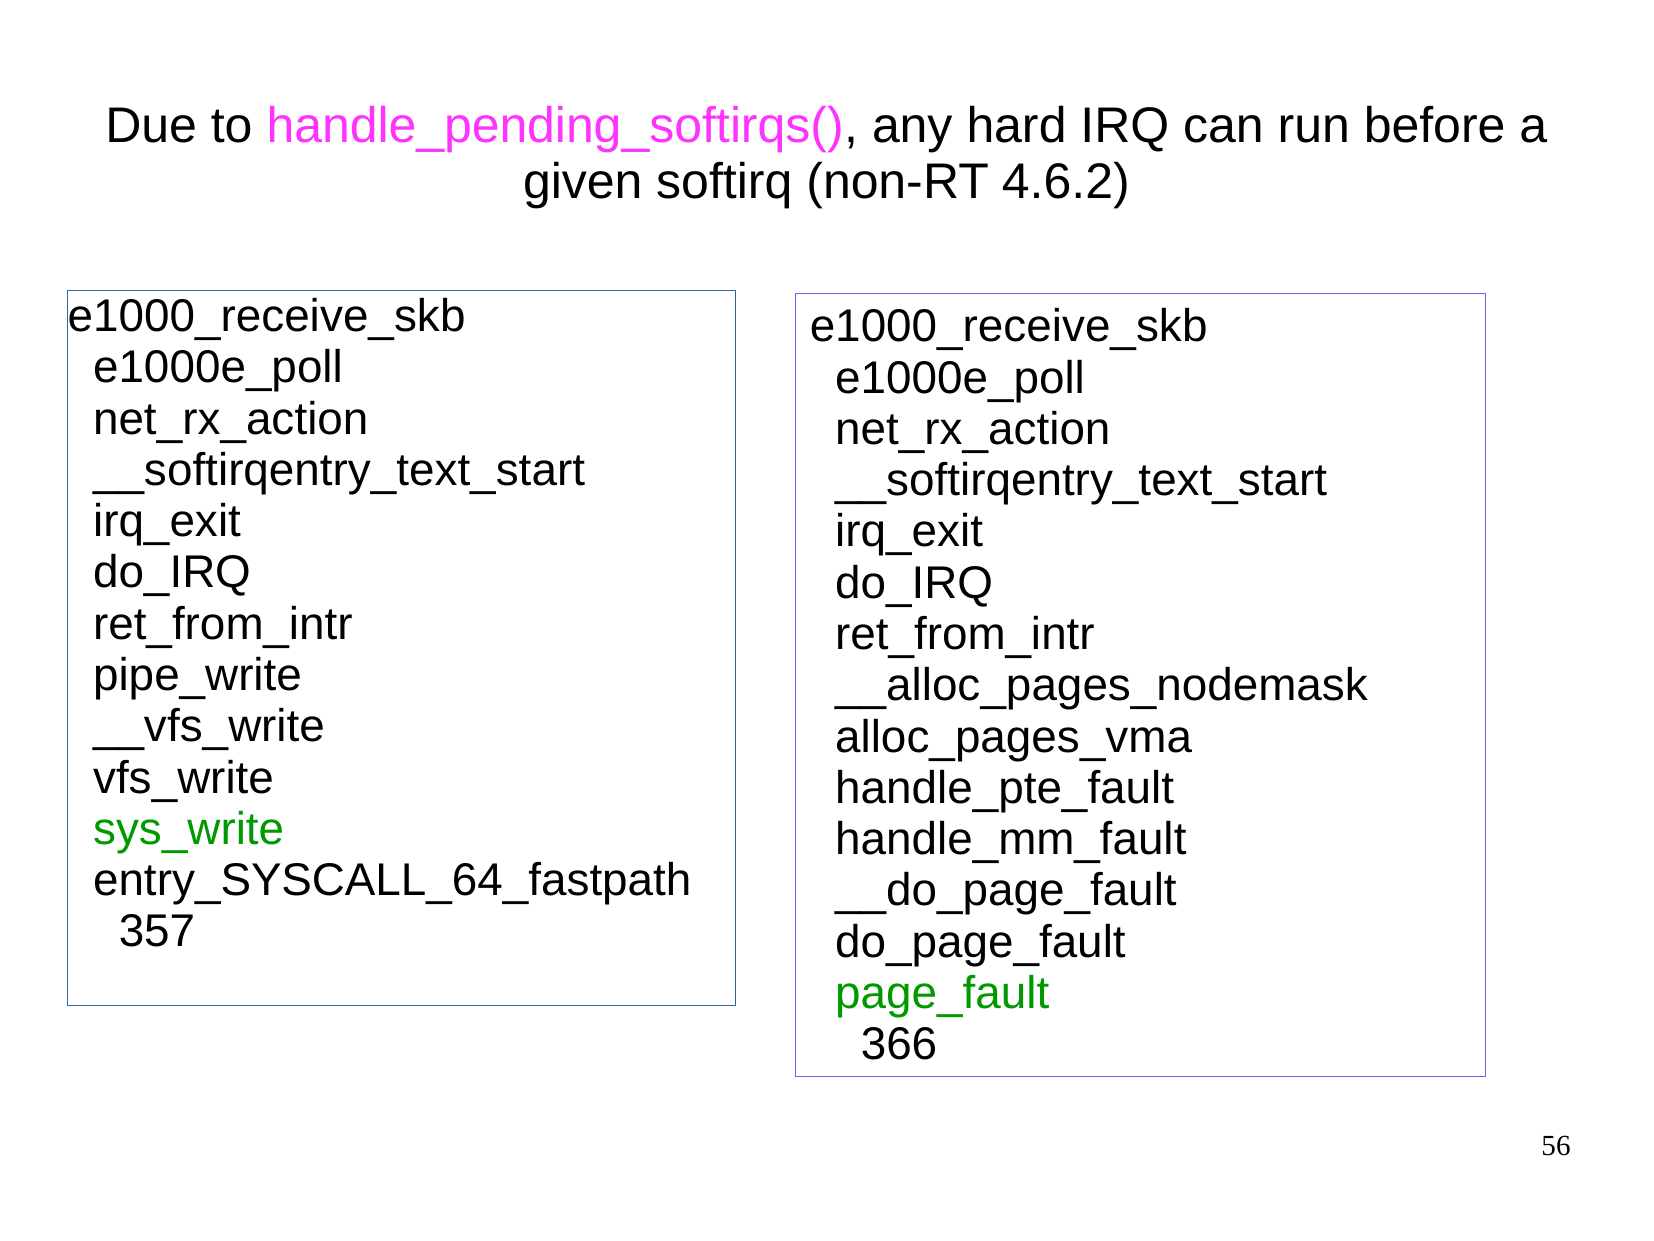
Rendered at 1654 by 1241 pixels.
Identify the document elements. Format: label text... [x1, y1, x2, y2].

text_box e1000_receive_skb e1000e_poll net_rx_action __softirqentry_text_start irq_exit do_IRQ ret_from_intr __alloc_pages_nodemask alloc_pages_vma handle_pte_fault handle_mm_fault __do_page_fault do_page_fault page_fault 366 [795, 293, 1486, 1077]
title Due to handle_pending_softirqs(), any hard IRQ can run before a given softirq (non-RT 4.6.2) [82, 49, 1571, 257]
list e1000_receive_skb e1000e_poll net_rx_action __softirqentry_text_start irq_exit do_IRQ ret_from_intr pipe_write __vfs_write vfs_write sys_write entry_SYSCALL_64_fastpath 357 [67, 290, 736, 1006]
